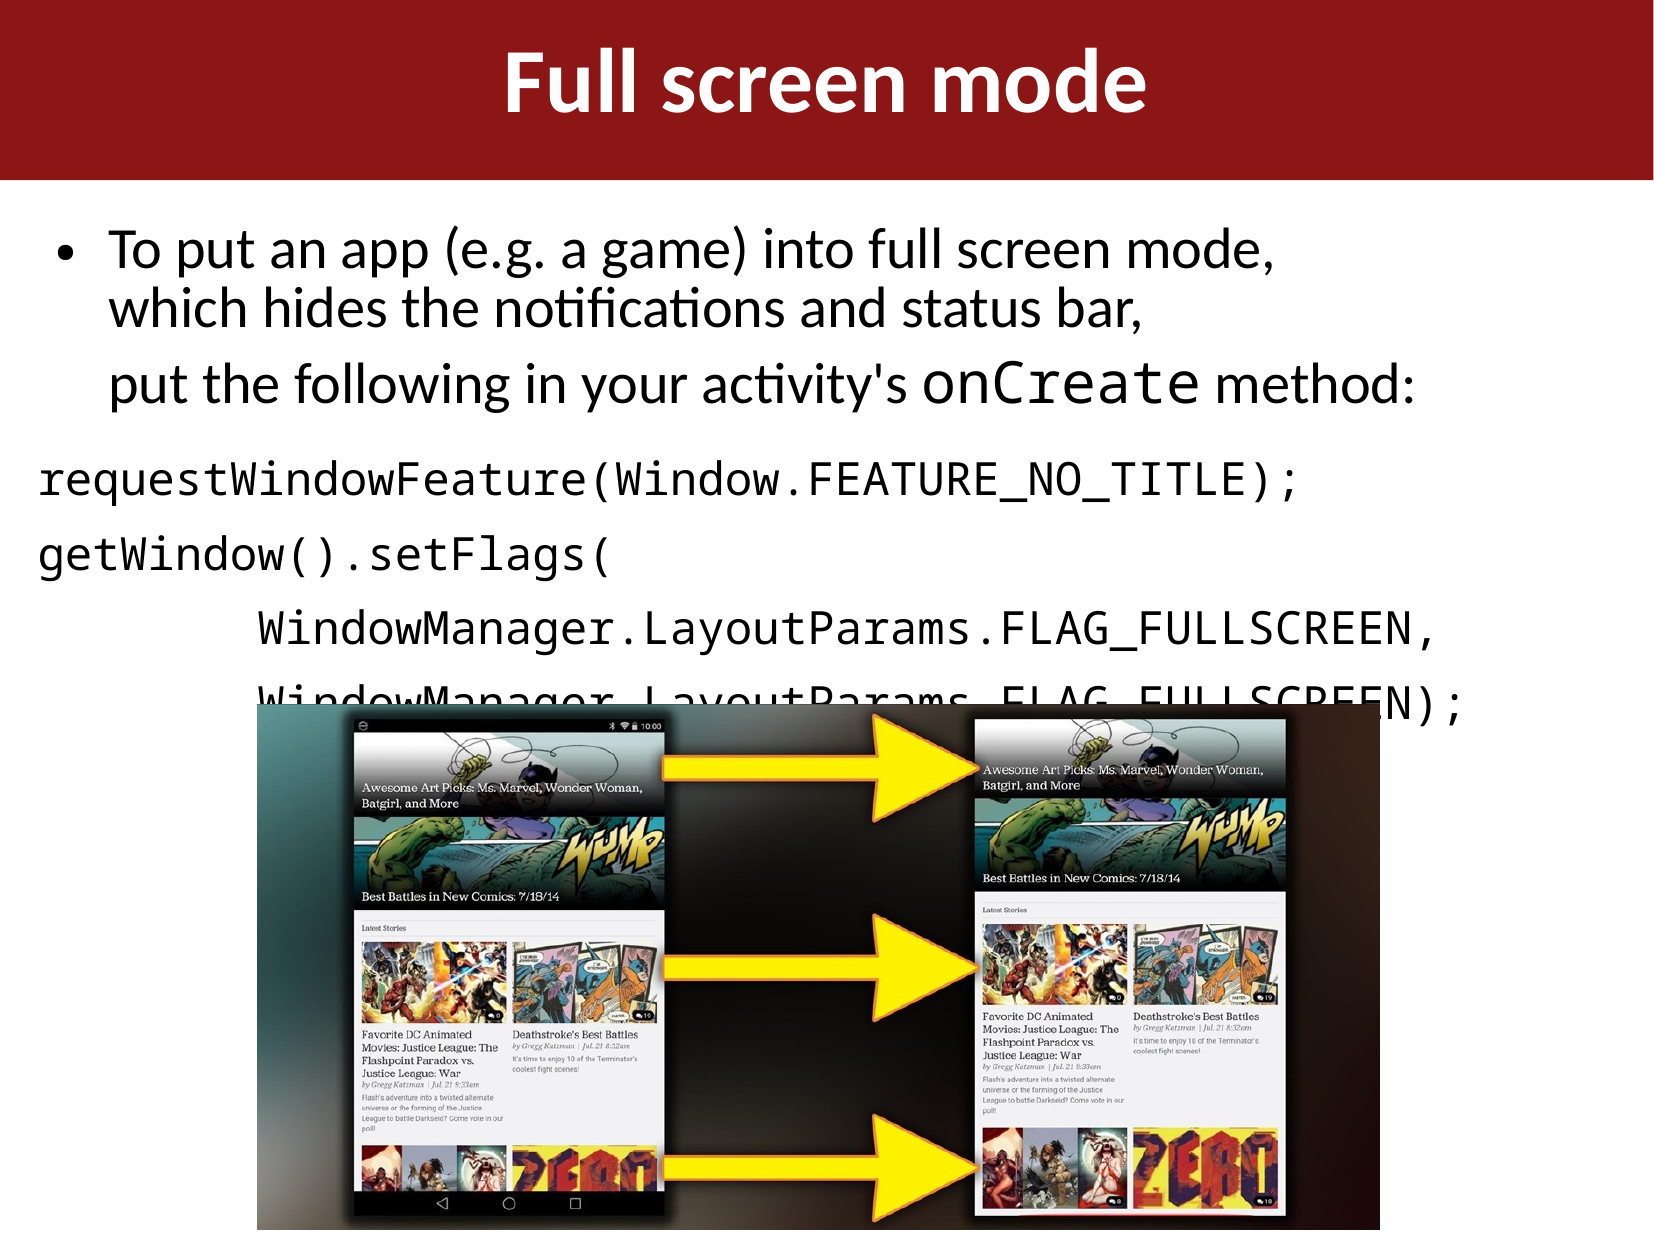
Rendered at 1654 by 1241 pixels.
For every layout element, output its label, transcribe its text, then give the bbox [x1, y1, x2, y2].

picture [257, 704, 1380, 1231]
list To put an app (e.g. a game) into full screen mode, which hides the notifications and status bar, put the following in your activity's onCreate method: requestWindowFeature(Window.FEATURE_NO_TITLE); getWindow().setFlags( WindowManager.LayoutParams.FLAG_FULLSCREEN, WindowManager.LayoutParams.FLAG_FULLSCREEN); [37, 225, 1636, 1186]
title Full screen mode [0, 0, 1654, 181]
